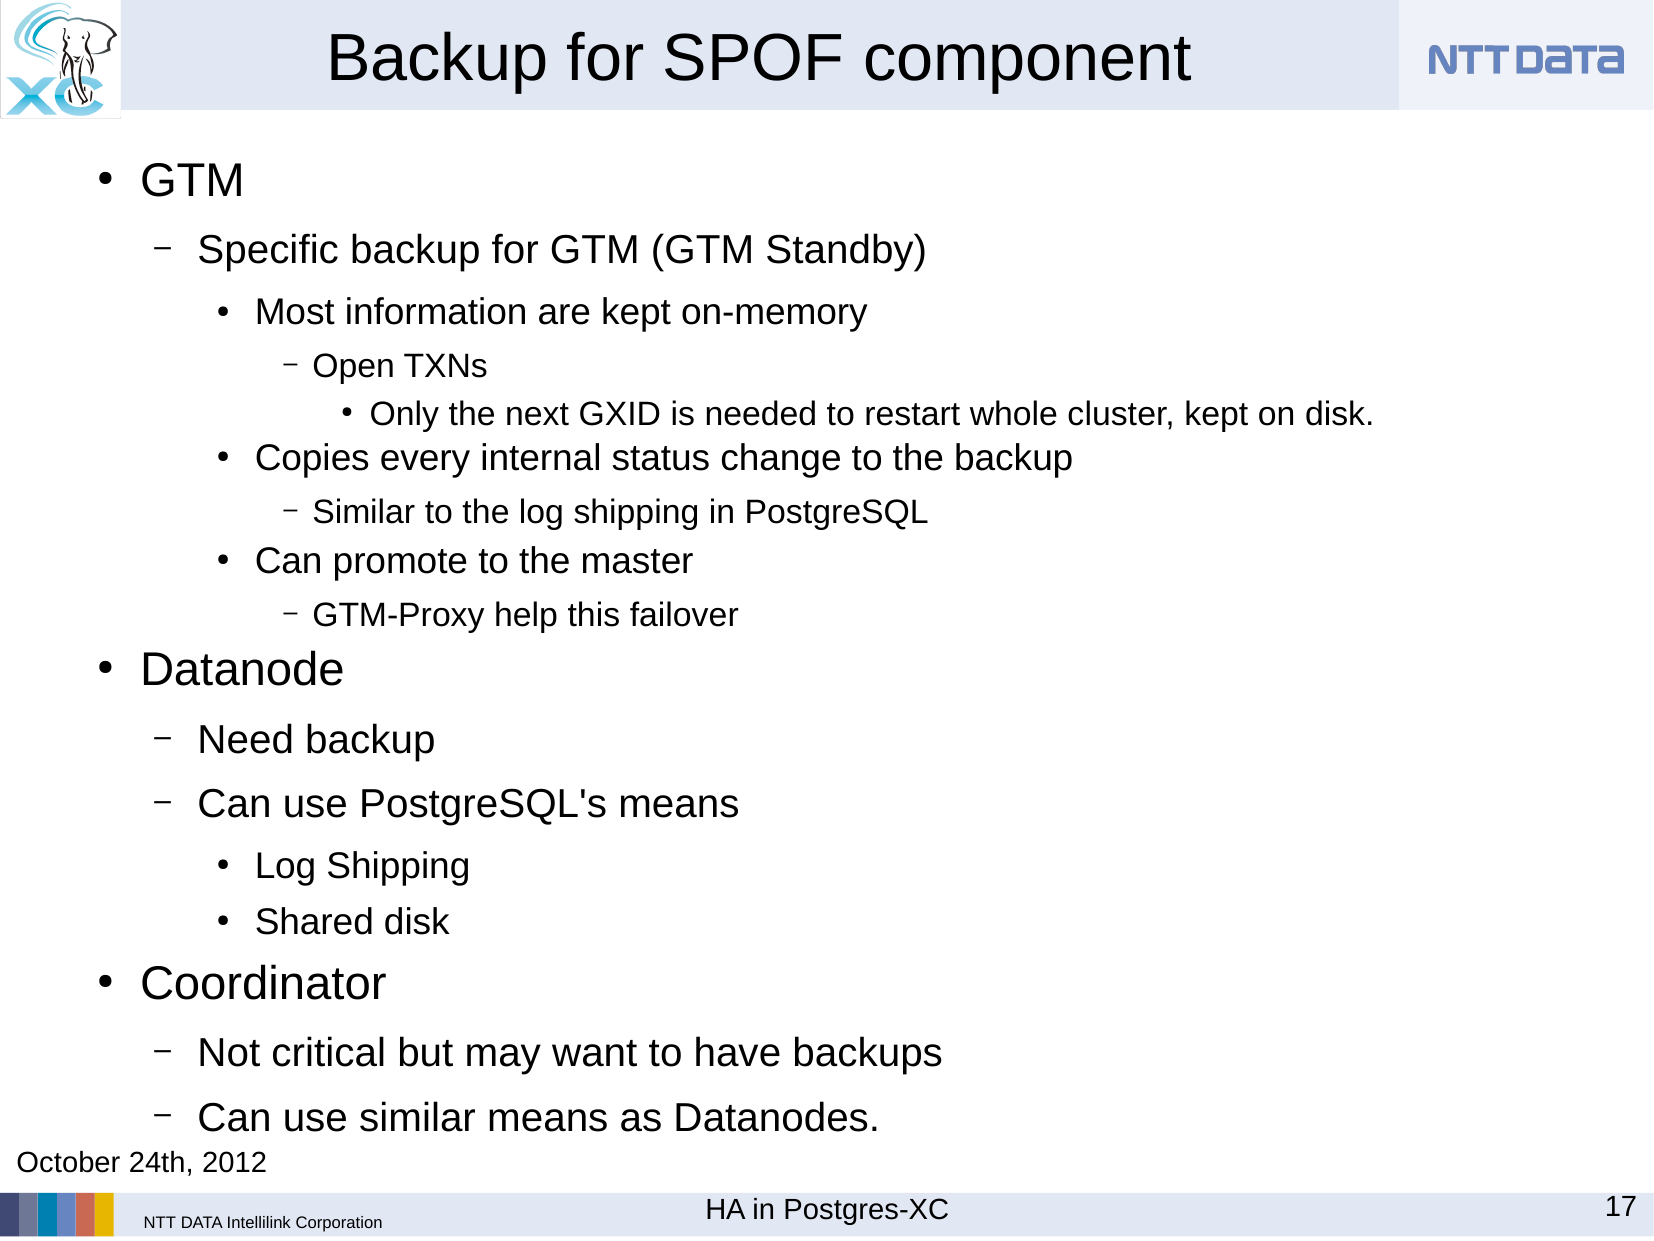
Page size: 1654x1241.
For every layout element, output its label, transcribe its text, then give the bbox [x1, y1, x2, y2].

title Backup for SPOF component [120, 3, 1399, 110]
picture [1429, 45, 1624, 74]
picture [0, 0, 121, 119]
list GTM Specific backup for GTM (GTM Standby) Most information are kept on-memory Open TXNs Only the next GXID is needed to restart whole cluster, kept on disk. Copies every internal status change to the backup Similar to the log shipping in PostgreSQL Can promote to the master GTM-Proxy help this failover Datanode Need backup Can use PostgreSQL's means Log Shipping Shared disk Coordinator Not critical but may want to have backups Can use similar means as Datanodes. [82, 153, 1571, 1146]
